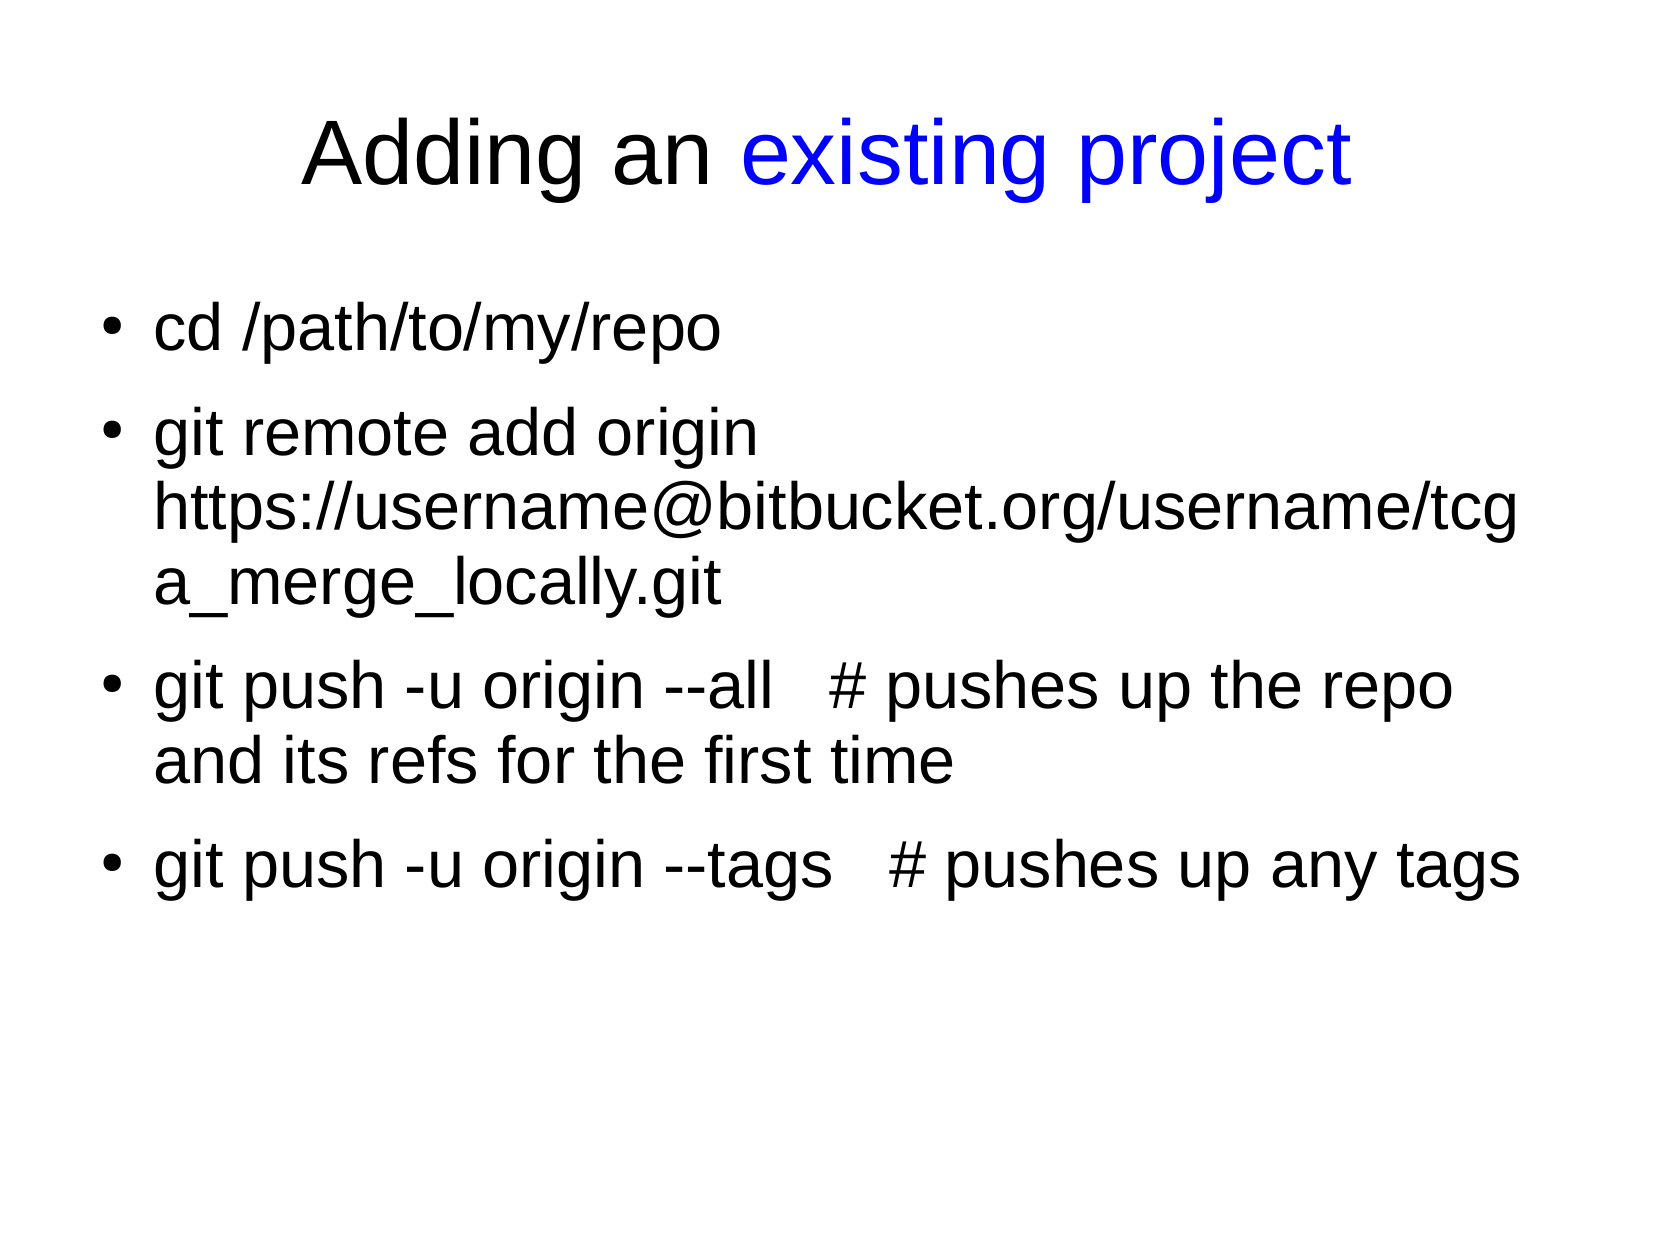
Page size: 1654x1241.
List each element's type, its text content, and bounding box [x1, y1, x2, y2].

title Adding an existing project [82, 49, 1571, 257]
list cd /path/to/my/repo git remote add origin https://username@bitbucket.org/username/tcga_merge_locally.git git push -u origin --all # pushes up the repo and its refs for the first time git push -u origin --tags # pushes up any tags [82, 290, 1538, 1010]
